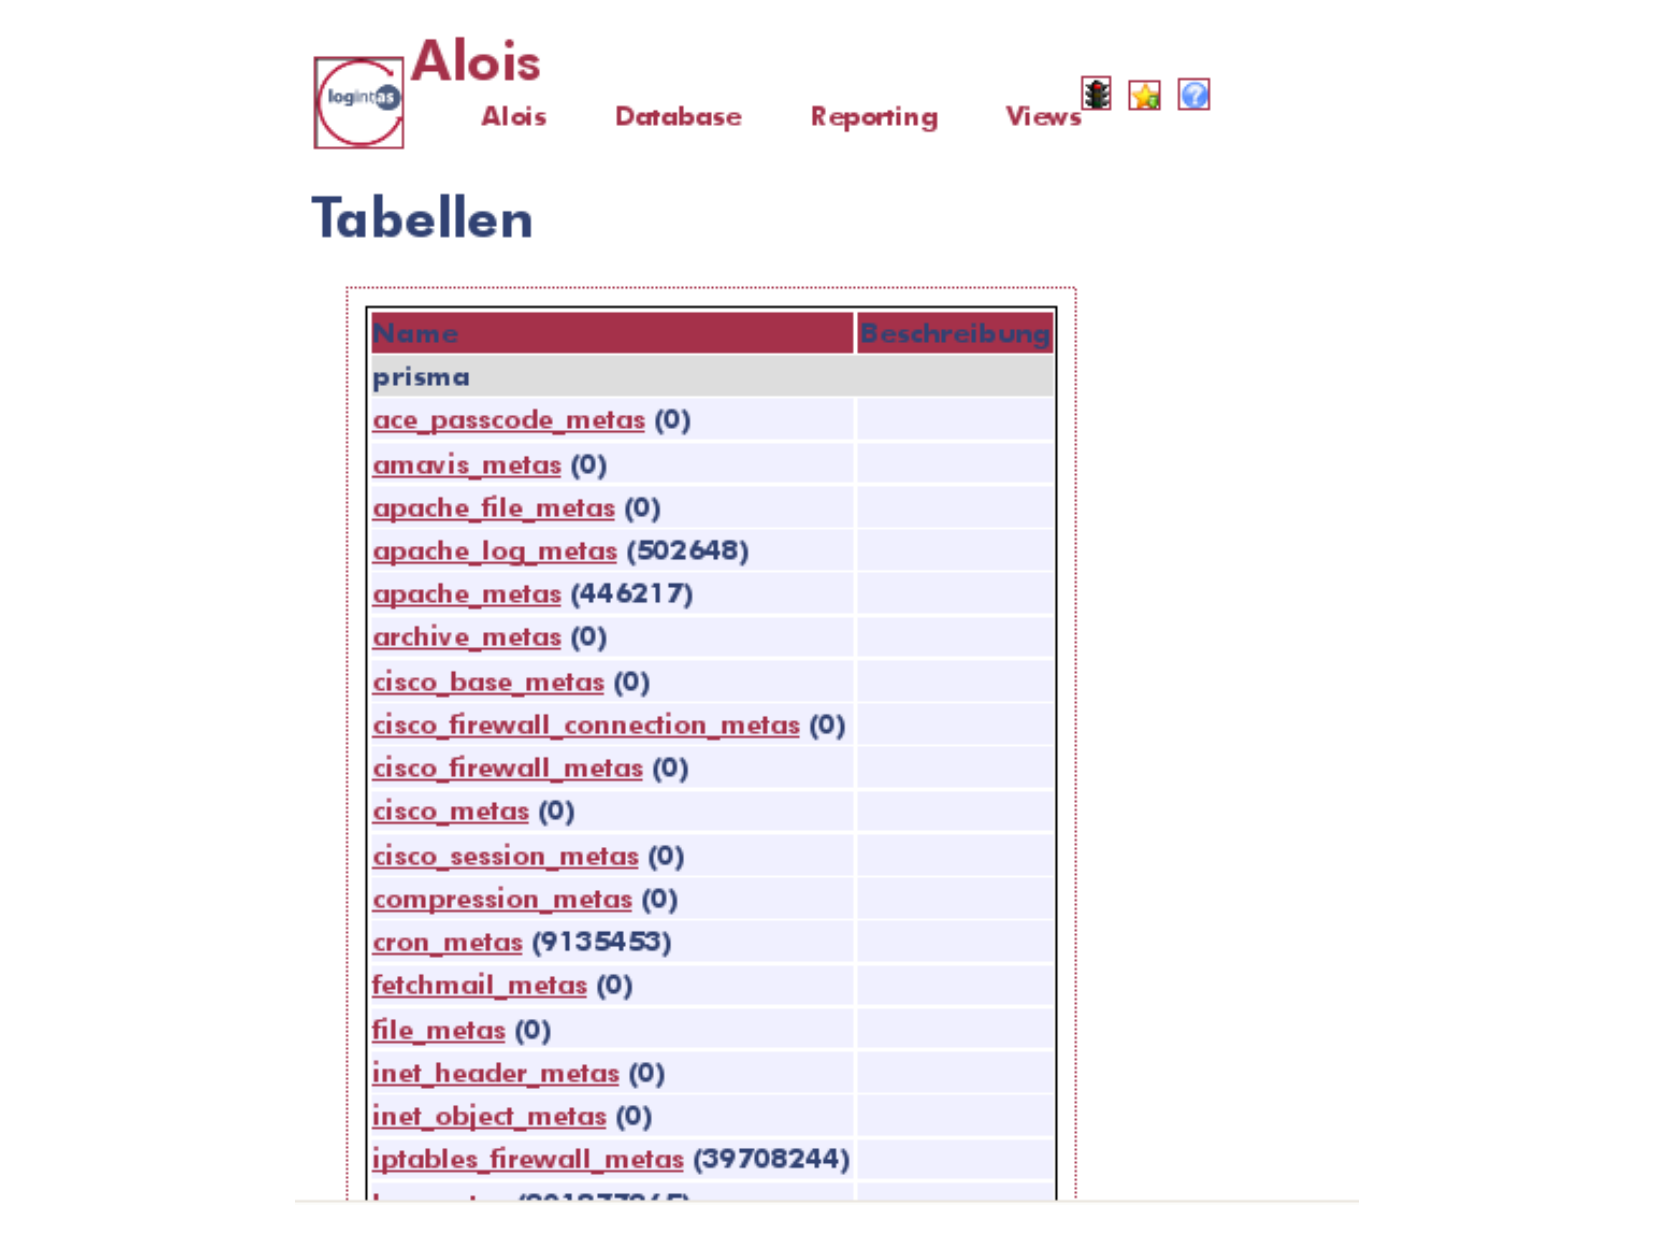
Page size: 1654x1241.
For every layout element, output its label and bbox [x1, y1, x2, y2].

picture [295, 27, 1359, 1205]
